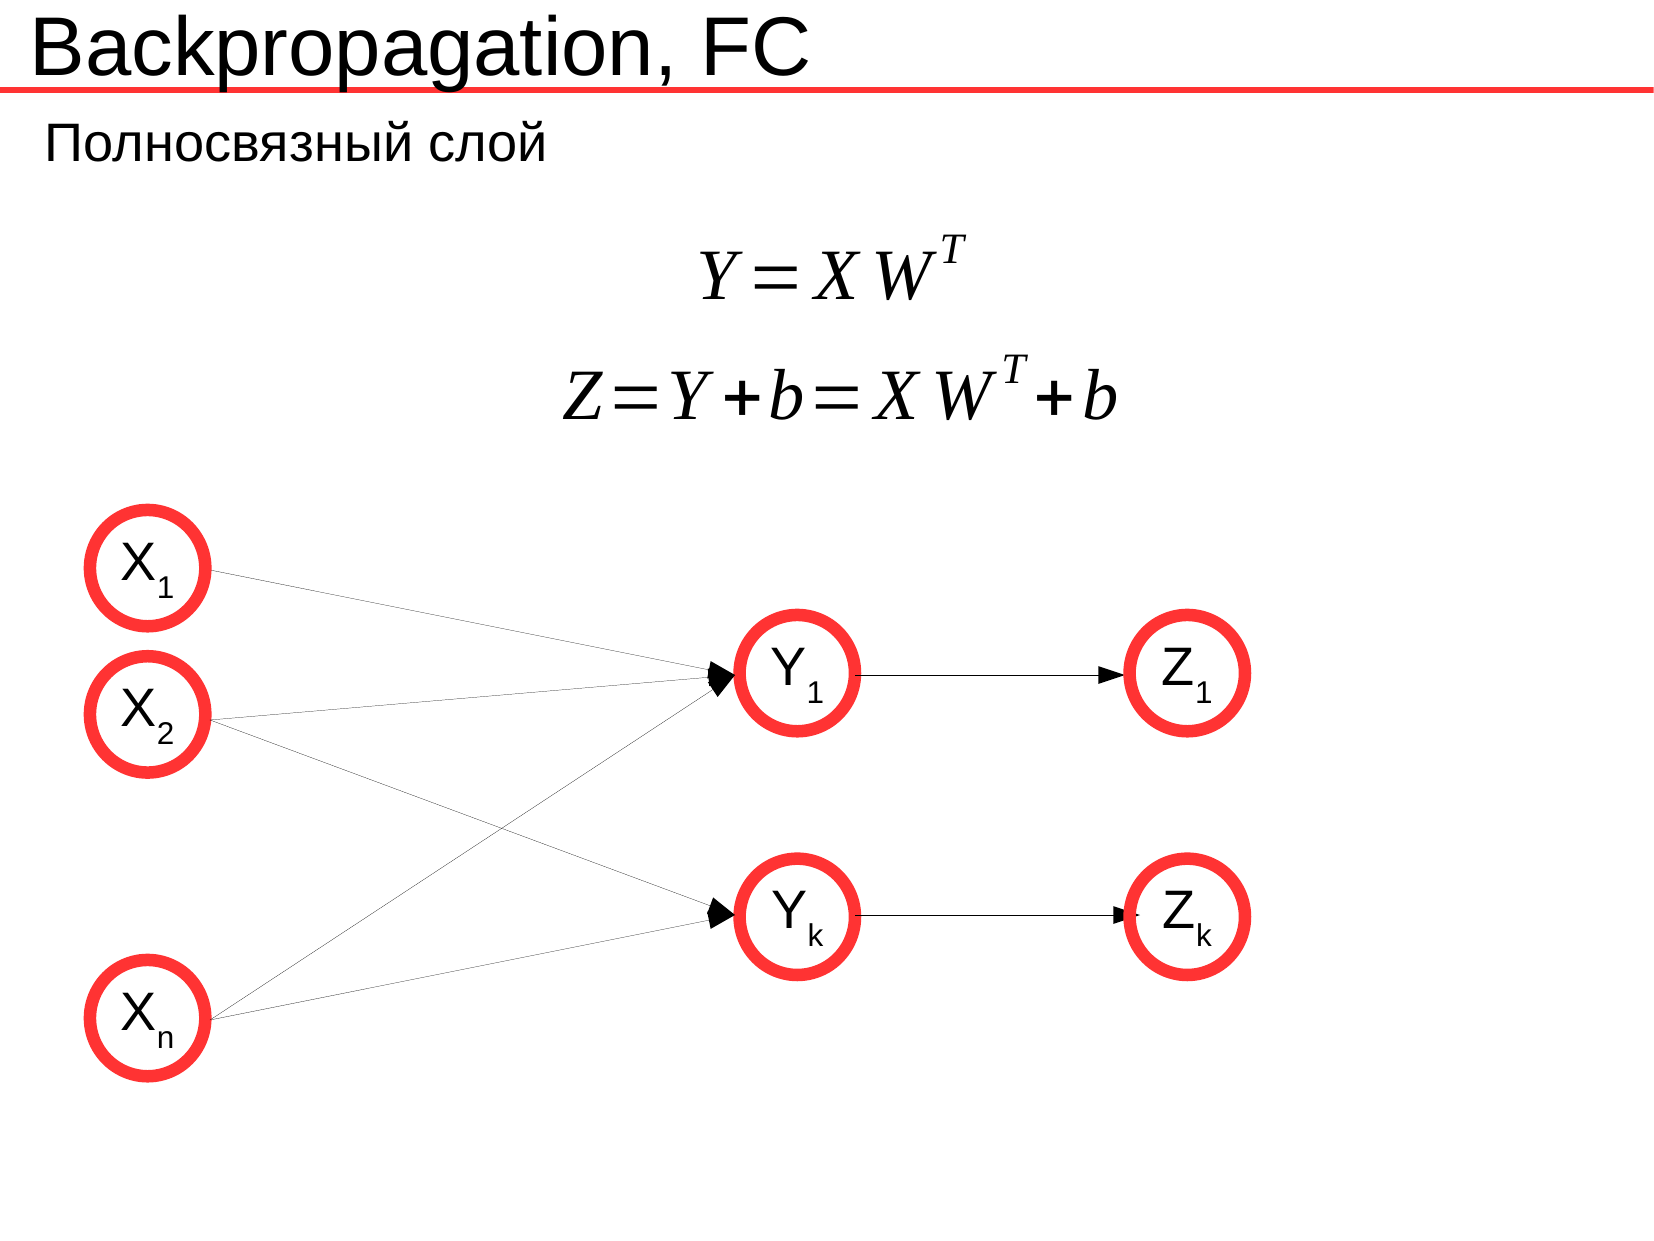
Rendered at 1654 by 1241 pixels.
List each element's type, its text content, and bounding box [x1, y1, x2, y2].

chart [690, 225, 976, 316]
text_box Полносвязный слой [30, 105, 1111, 181]
text_box X2 [89, 656, 206, 773]
text_box Z1 [1129, 614, 1246, 732]
text_box Yk [739, 858, 856, 976]
chart [552, 345, 1126, 436]
text_box Zk [1129, 858, 1246, 976]
text_box Xn [89, 959, 206, 1077]
text_box Y1 [739, 614, 856, 732]
title Backpropagation, FC [29, 0, 1518, 94]
text_box X1 [89, 509, 206, 627]
